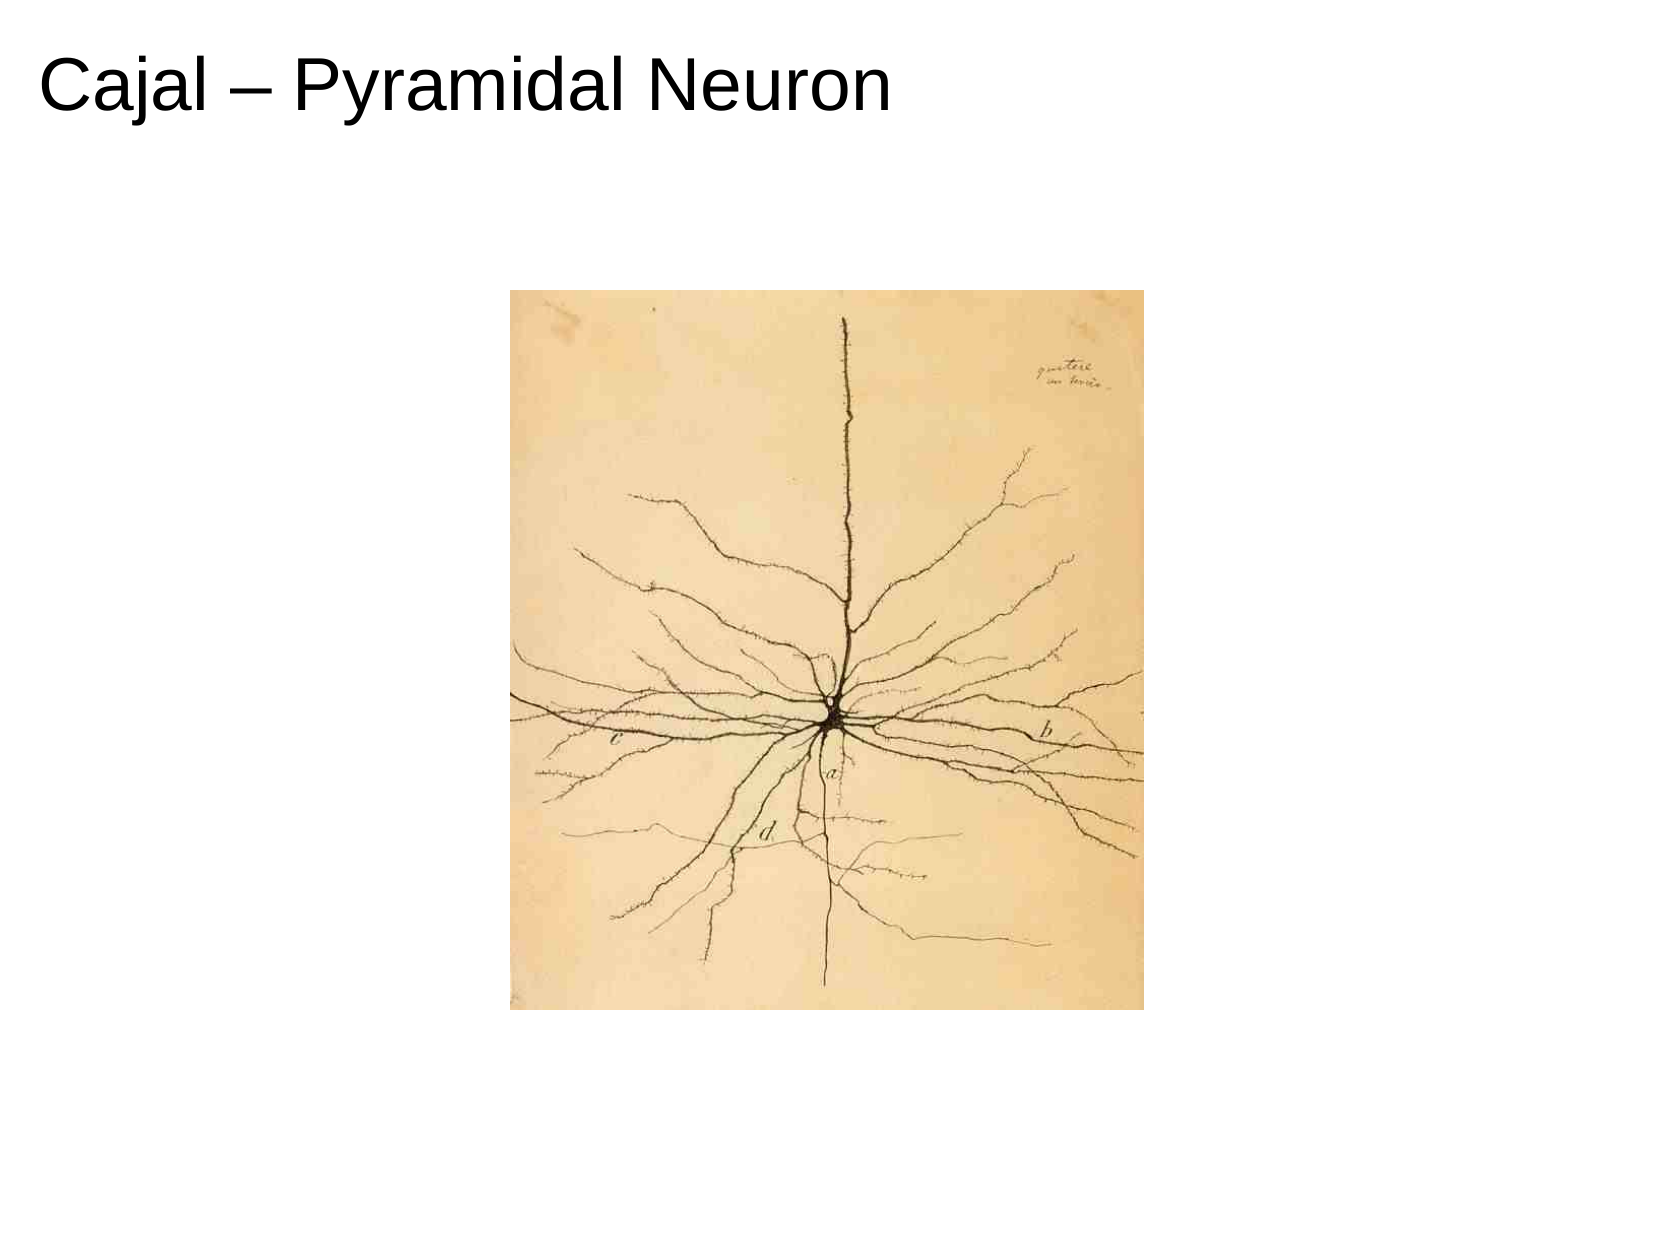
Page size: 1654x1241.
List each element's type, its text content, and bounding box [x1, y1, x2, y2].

text_box Cajal – Pyramidal Neuron [23, 35, 909, 135]
picture [510, 290, 1144, 1010]
